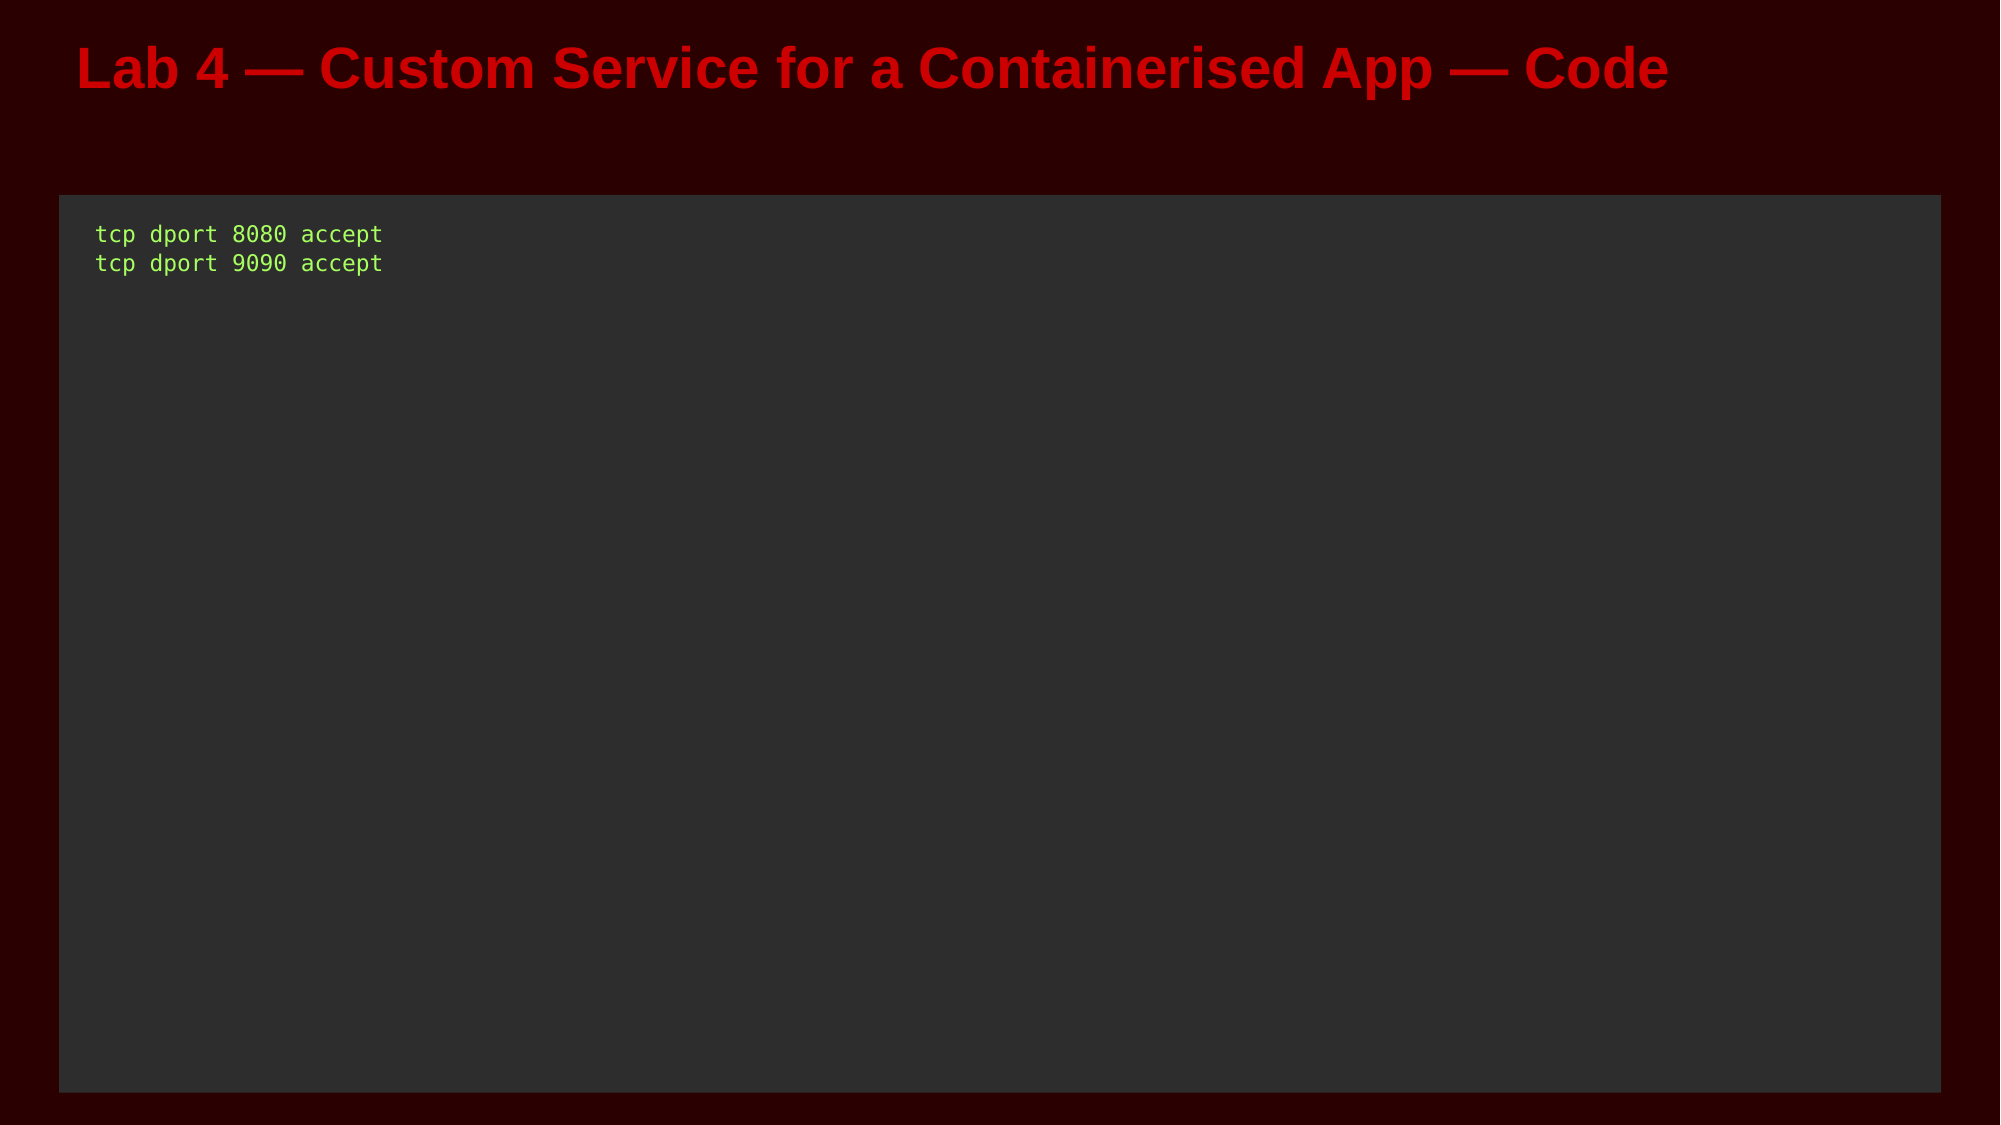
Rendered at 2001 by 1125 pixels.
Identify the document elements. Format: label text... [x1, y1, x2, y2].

text_box tcp dport 8080 accept tcp dport 9090 accept [59, 194, 1942, 1093]
text_box Lab 4 — Custom Service for a Containerised App — Code [59, 23, 1942, 178]
